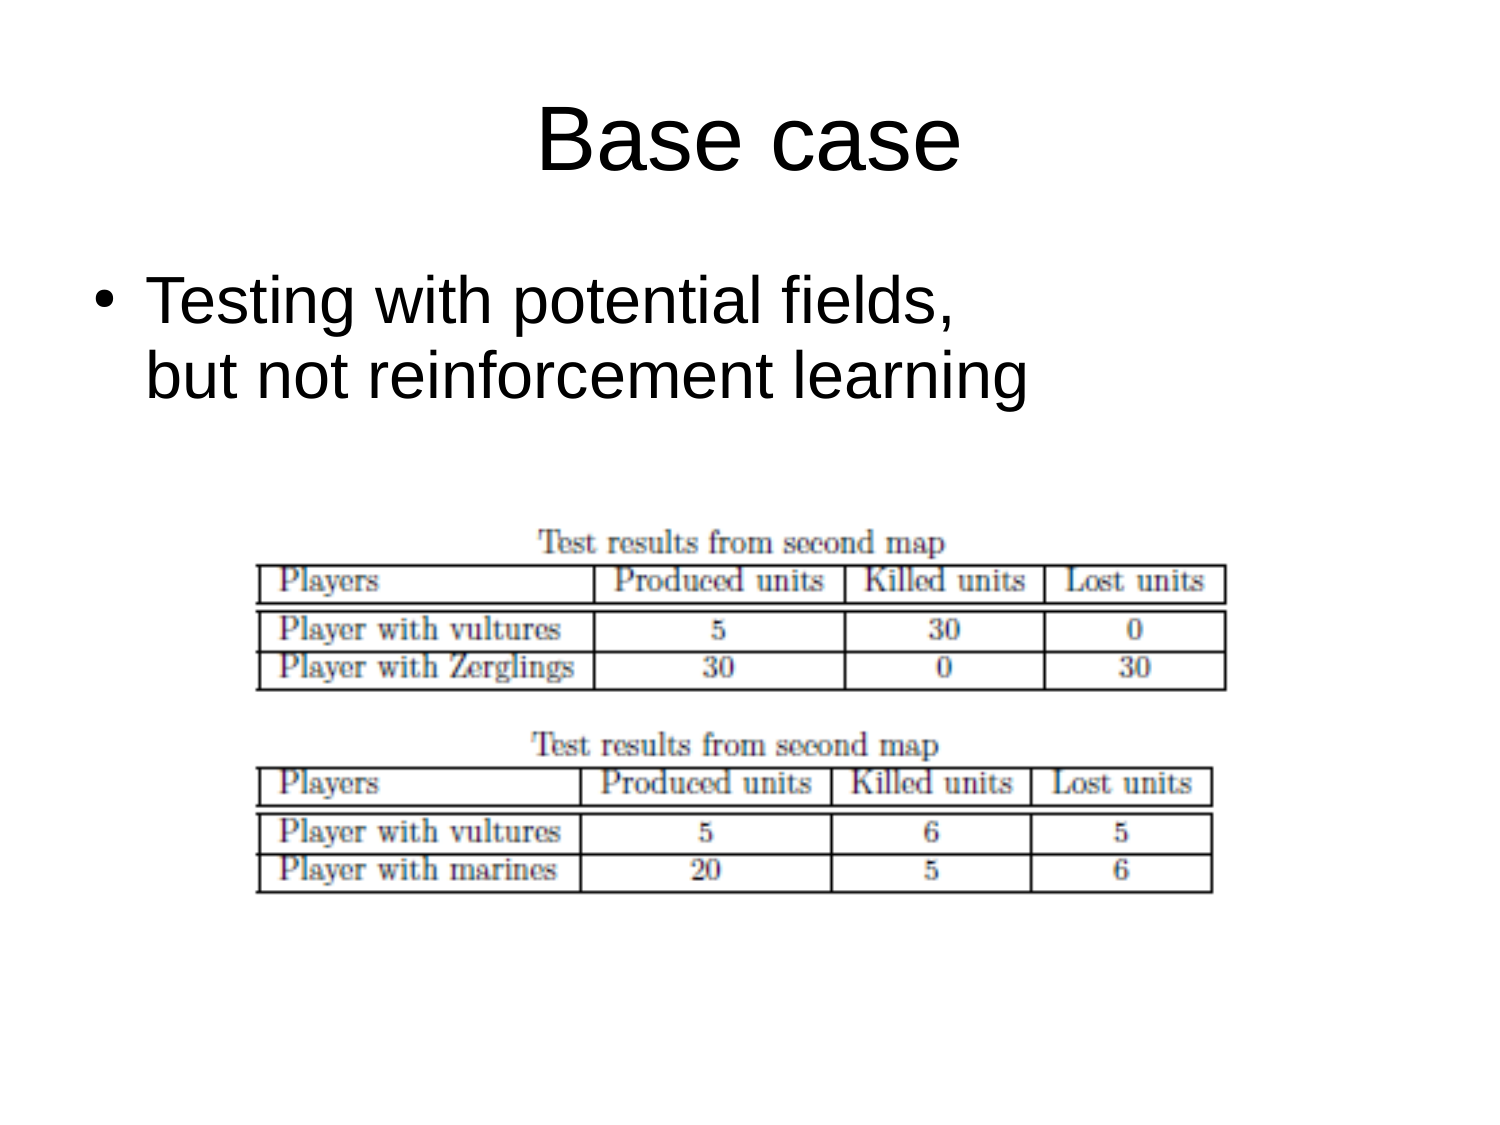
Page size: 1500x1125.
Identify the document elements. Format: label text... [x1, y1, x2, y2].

title Base case [75, 45, 1426, 233]
picture [235, 503, 1241, 916]
list Testing with potential fields, but not reinforcement learning [75, 263, 1418, 618]
